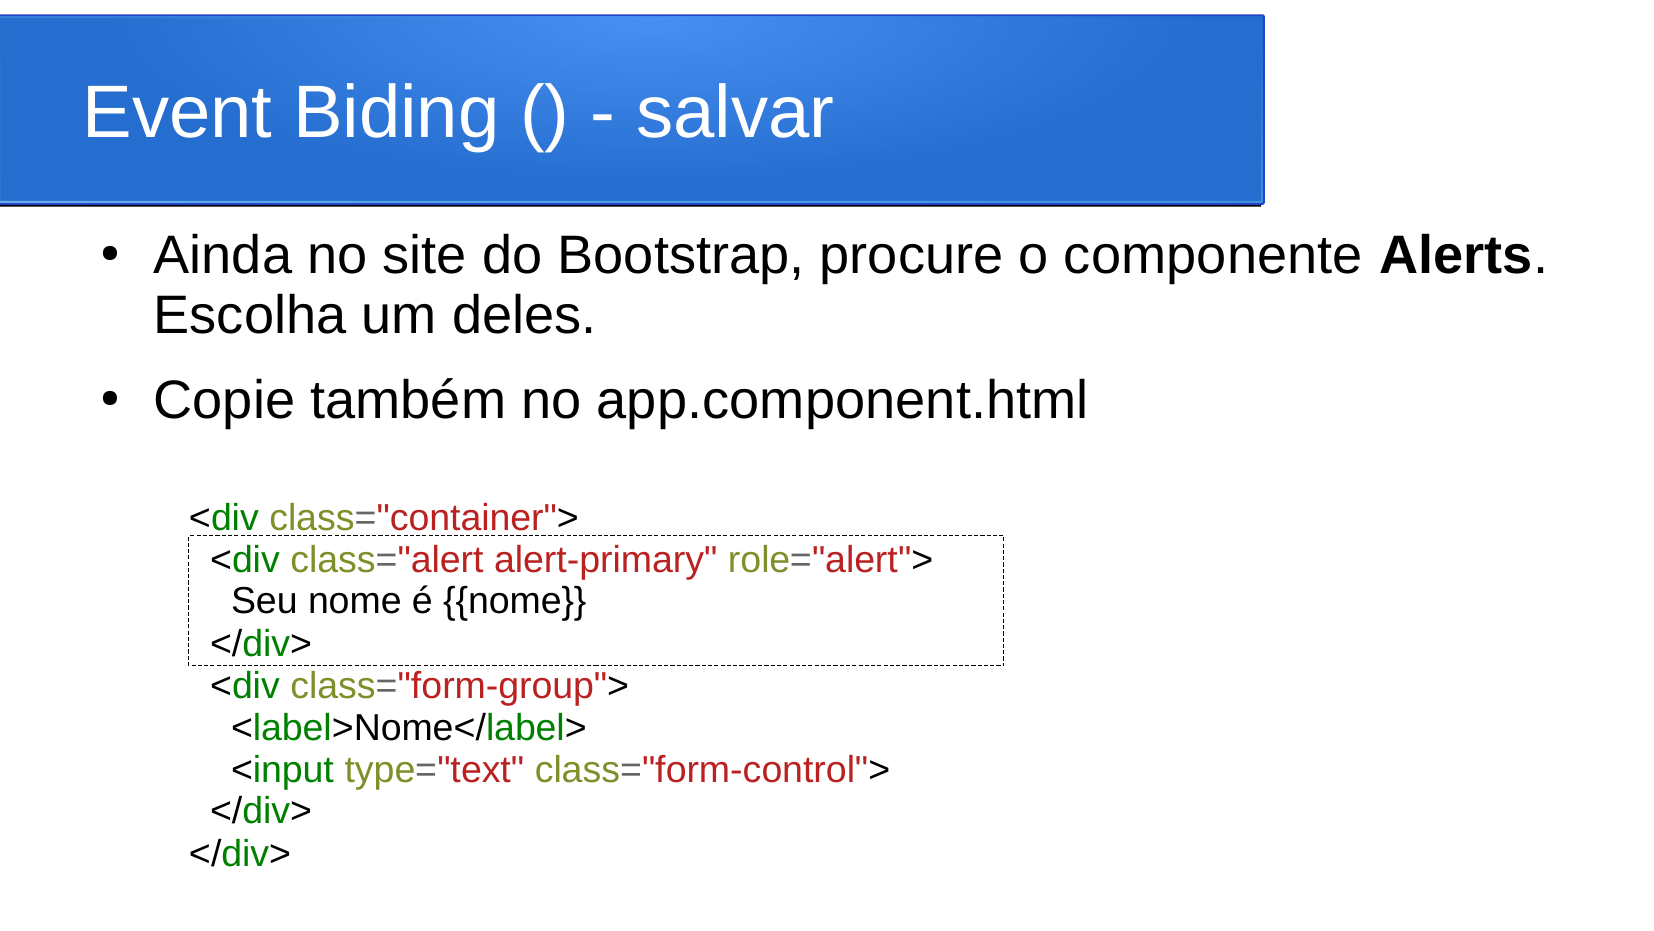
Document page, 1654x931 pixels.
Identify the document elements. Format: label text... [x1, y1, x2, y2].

list Ainda no site do Bootstrap, procure o componente Alerts. Escolha um deles. Copie também no app.component.html [82, 224, 1571, 764]
title Event Biding () - salvar [82, 35, 1235, 189]
text_box <div class="container"> <div class="alert alert-primary" role="alert"> Seu nome é {{nome}} </div> <div class="form-group"> <label>Nome</label> <input type="text" class="form-control"> </div> </div> [188, 496, 1300, 875]
